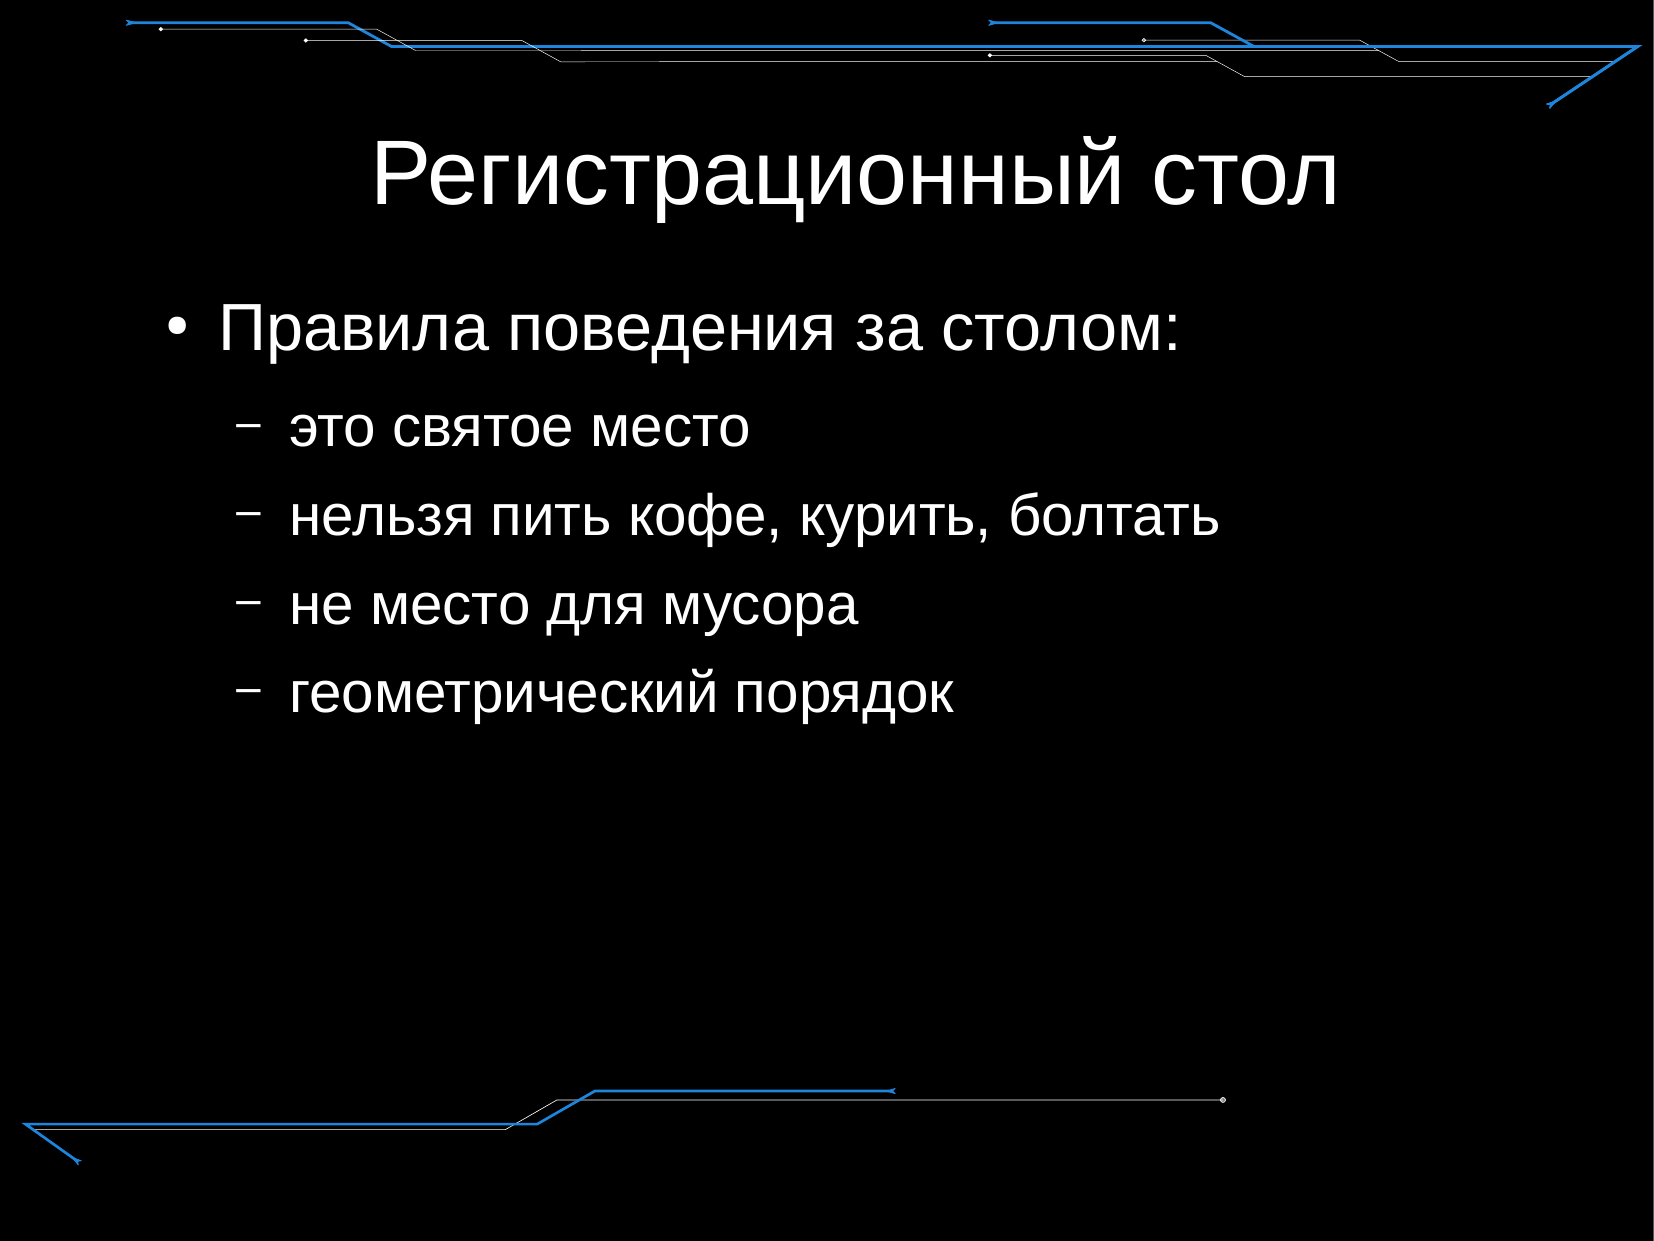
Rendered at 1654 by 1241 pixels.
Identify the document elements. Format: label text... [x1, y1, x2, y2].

title Регистрационный стол [147, 84, 1565, 262]
list Правила поведения за столом: это святое место нельзя пить кофе, курить, болтать не место для мусора геометрический порядок [147, 289, 1565, 1010]
